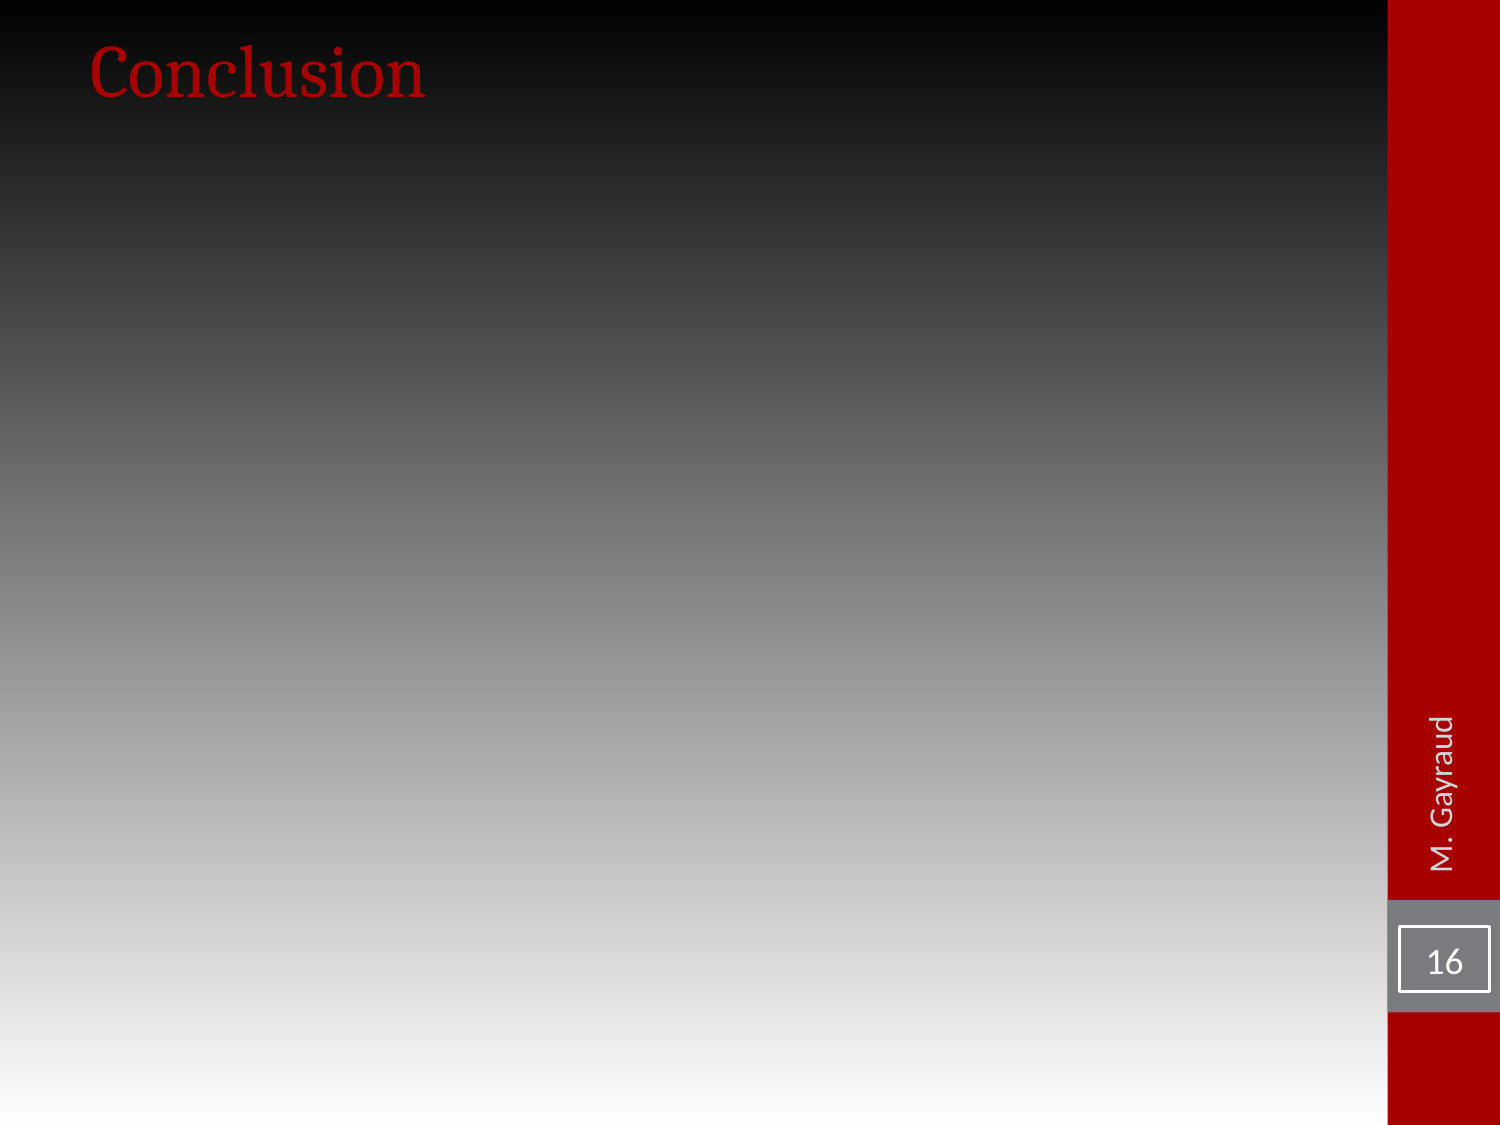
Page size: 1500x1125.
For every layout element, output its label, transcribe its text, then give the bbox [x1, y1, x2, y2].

title Conclusion [75, 45, 1325, 230]
slide_number <numéro> [1399, 926, 1490, 992]
footer M. Gayraud [1408, 500, 1469, 889]
